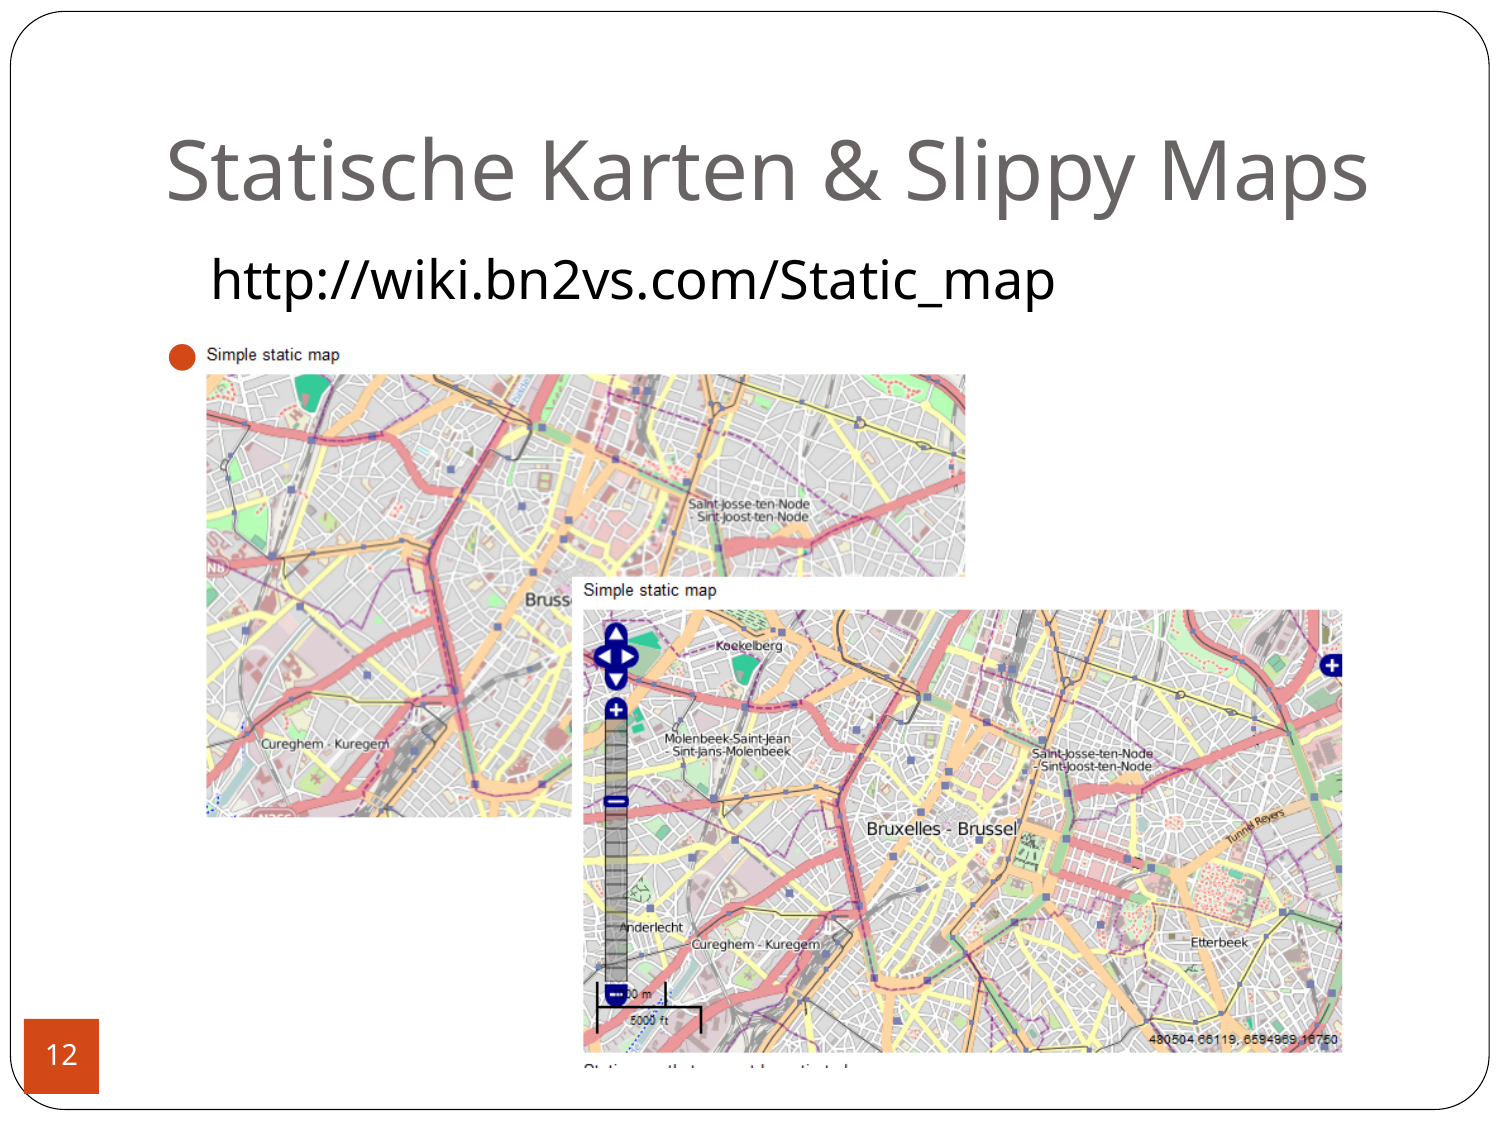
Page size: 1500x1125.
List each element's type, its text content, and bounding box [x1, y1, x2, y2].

list http://wiki.bn2vs.com/Static_map [150, 237, 1426, 988]
title Statische Karten & Slippy Maps [150, 45, 1426, 233]
picture [199, 339, 1360, 1068]
text_box 12 [23, 1018, 99, 1094]
